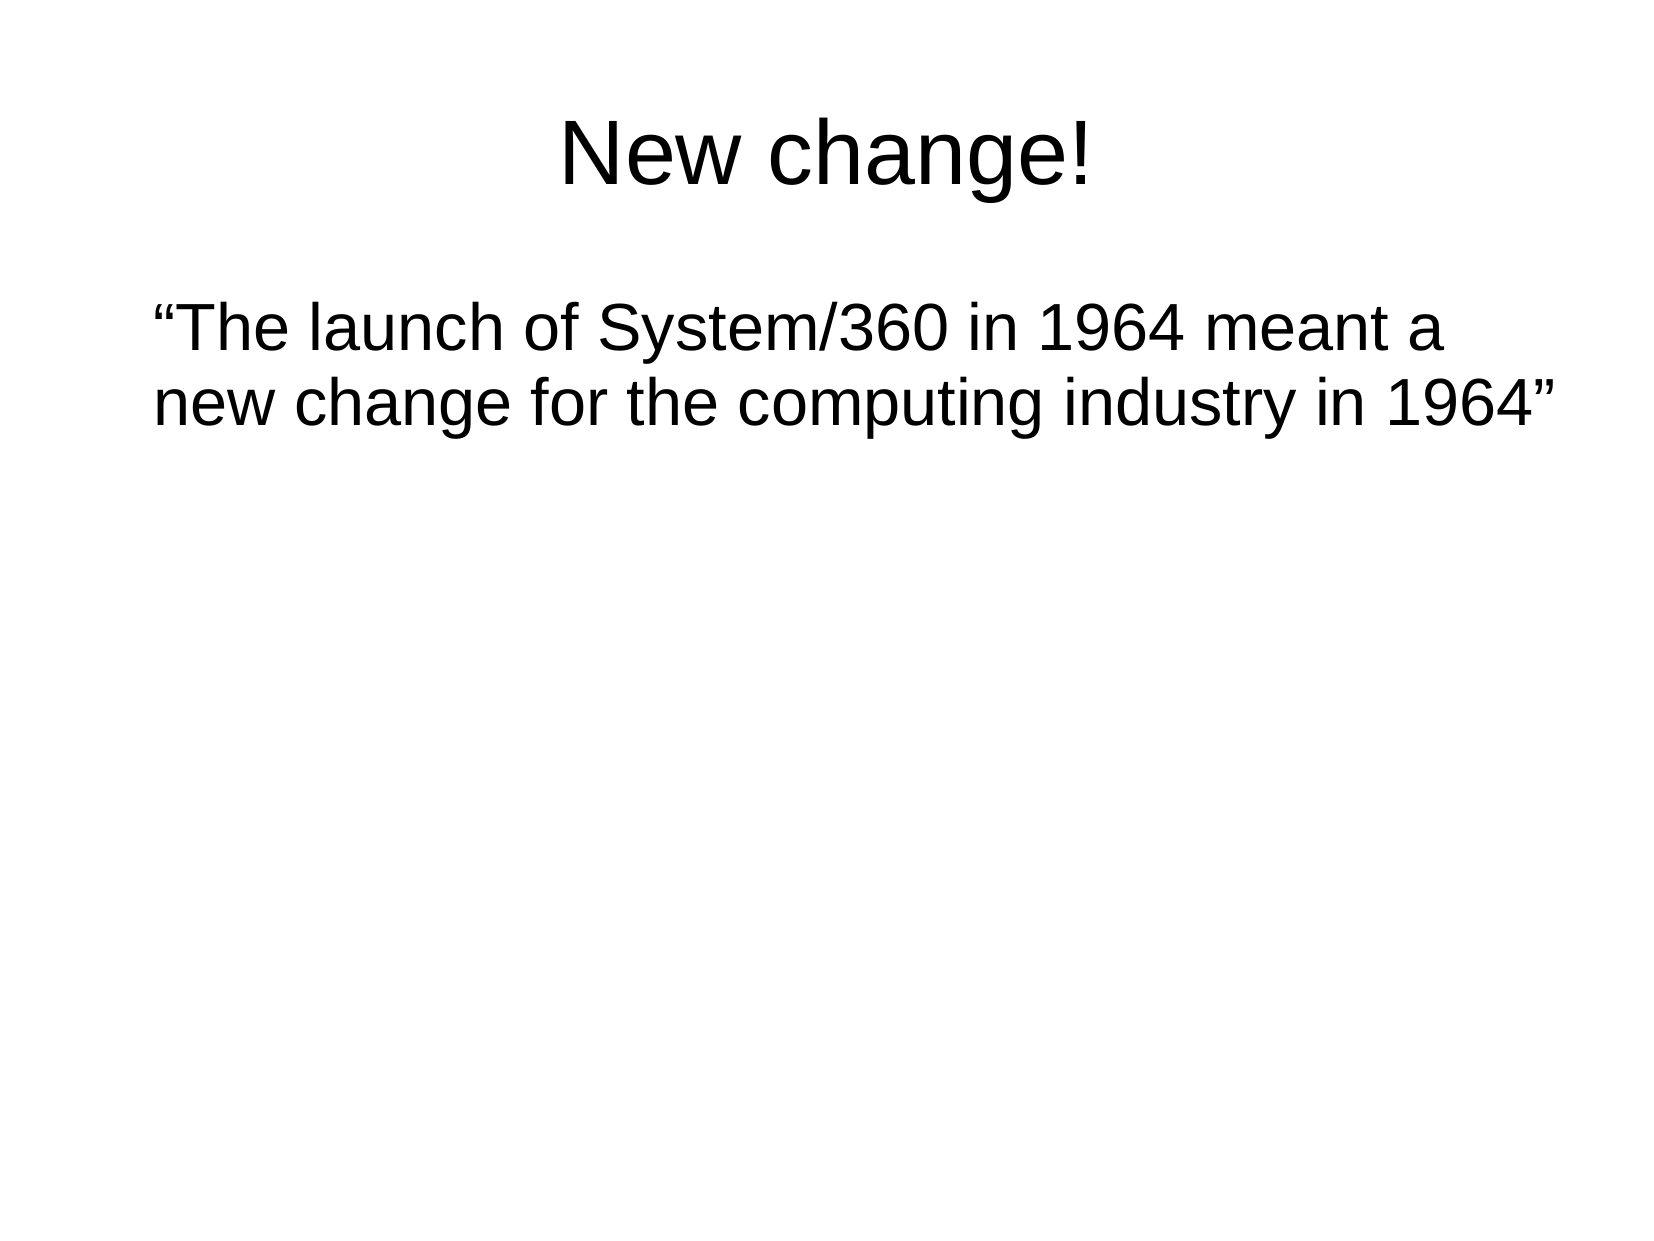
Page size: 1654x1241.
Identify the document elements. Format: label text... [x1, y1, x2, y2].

list “The launch of System/360 in 1964 meant a new change for the computing industry in 1964” [82, 290, 1571, 1010]
title New change! [82, 49, 1571, 257]
